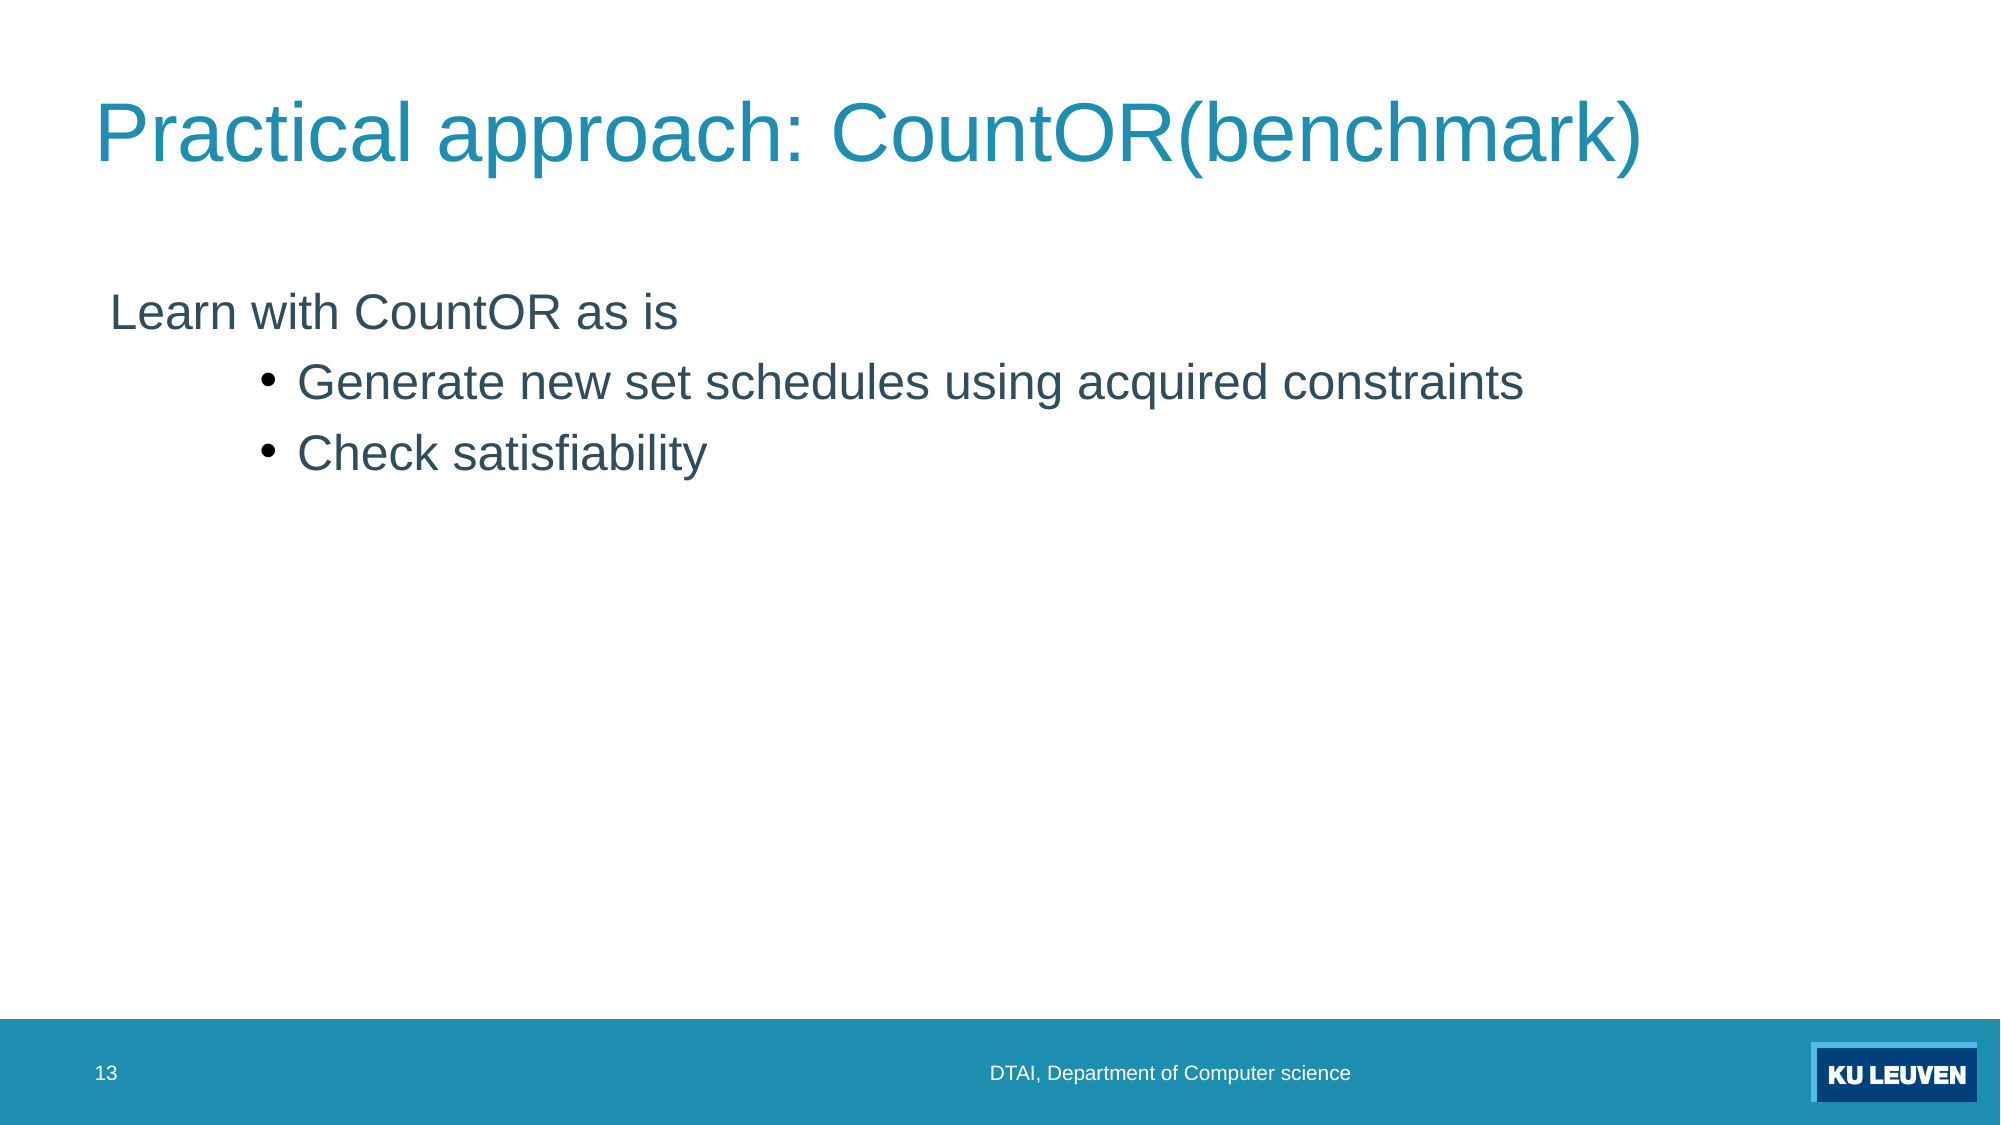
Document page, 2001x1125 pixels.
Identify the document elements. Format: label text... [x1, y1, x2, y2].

title Practical approach: CountOR(benchmark) [94, 33, 1906, 223]
picture [1811, 1042, 1977, 1102]
text_box <number> [94, 1018, 201, 1125]
list Learn with CountOR as is Generate new set schedules using acquired constraints Check satisfiability [94, 271, 1906, 1004]
text_box DTAI, Department of Computer science [989, 1018, 1809, 1125]
